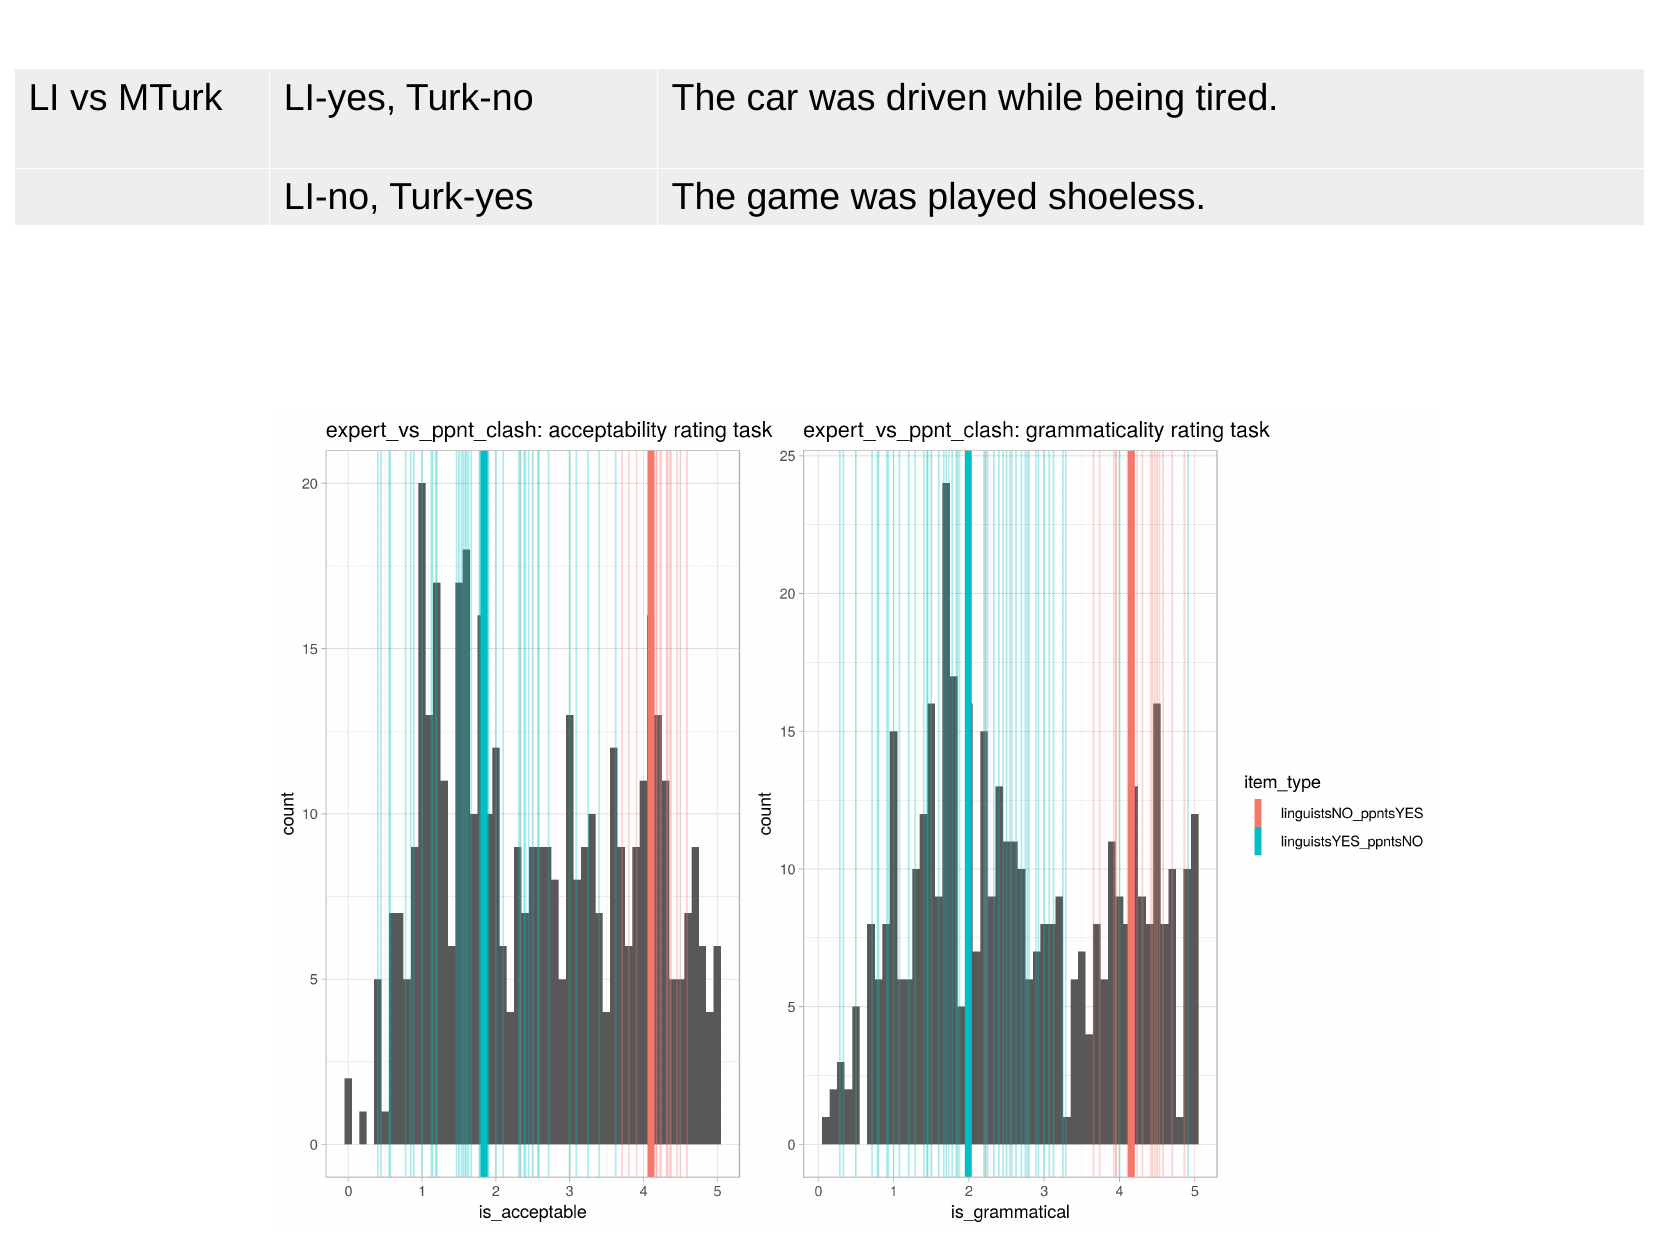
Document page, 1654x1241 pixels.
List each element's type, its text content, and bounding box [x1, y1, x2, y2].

table_cell LI-no, Turk-yes [270, 169, 657, 225]
table_header The car was driven while being tired. [658, 69, 1644, 168]
table_cell [15, 169, 269, 225]
picture [271, 412, 1441, 1231]
table_header LI-yes, Turk-no [270, 69, 657, 168]
table_cell The game was played shoeless. [658, 169, 1644, 225]
table_header LI vs MTurk [15, 69, 269, 168]
